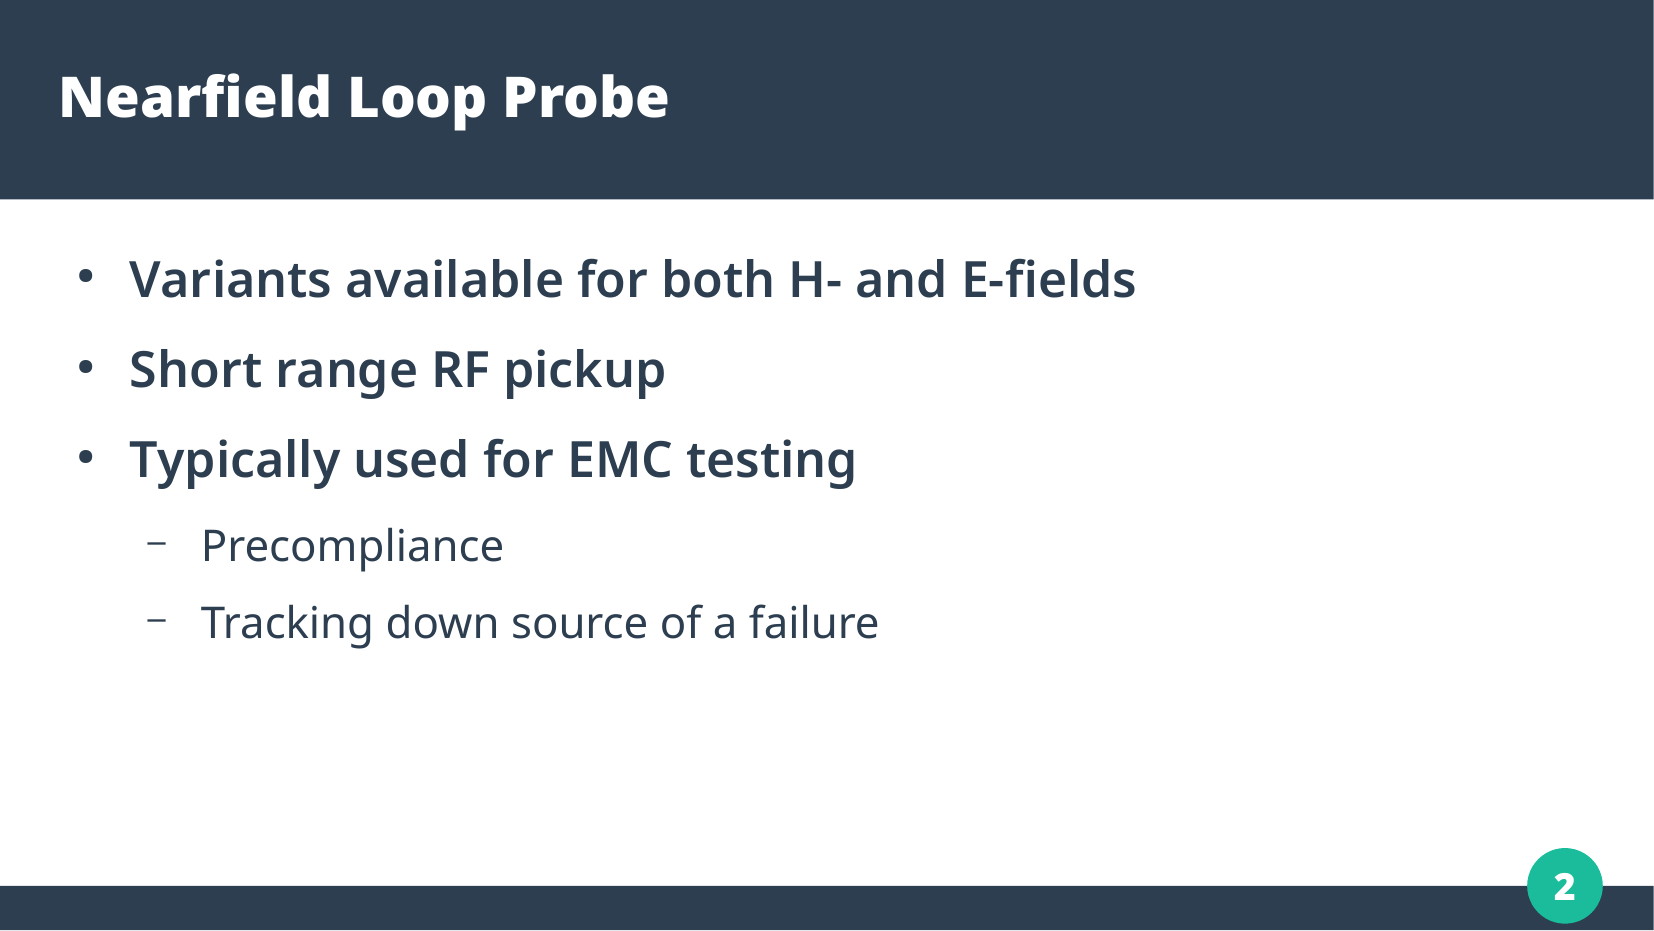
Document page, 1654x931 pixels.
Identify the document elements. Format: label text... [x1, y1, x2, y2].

list Variants available for both H- and E-fields Short range RF pickup Typically used for EMC testing Precompliance Tracking down source of a failure [59, 243, 1595, 864]
title Nearfield Loop Probe [59, 37, 1595, 155]
